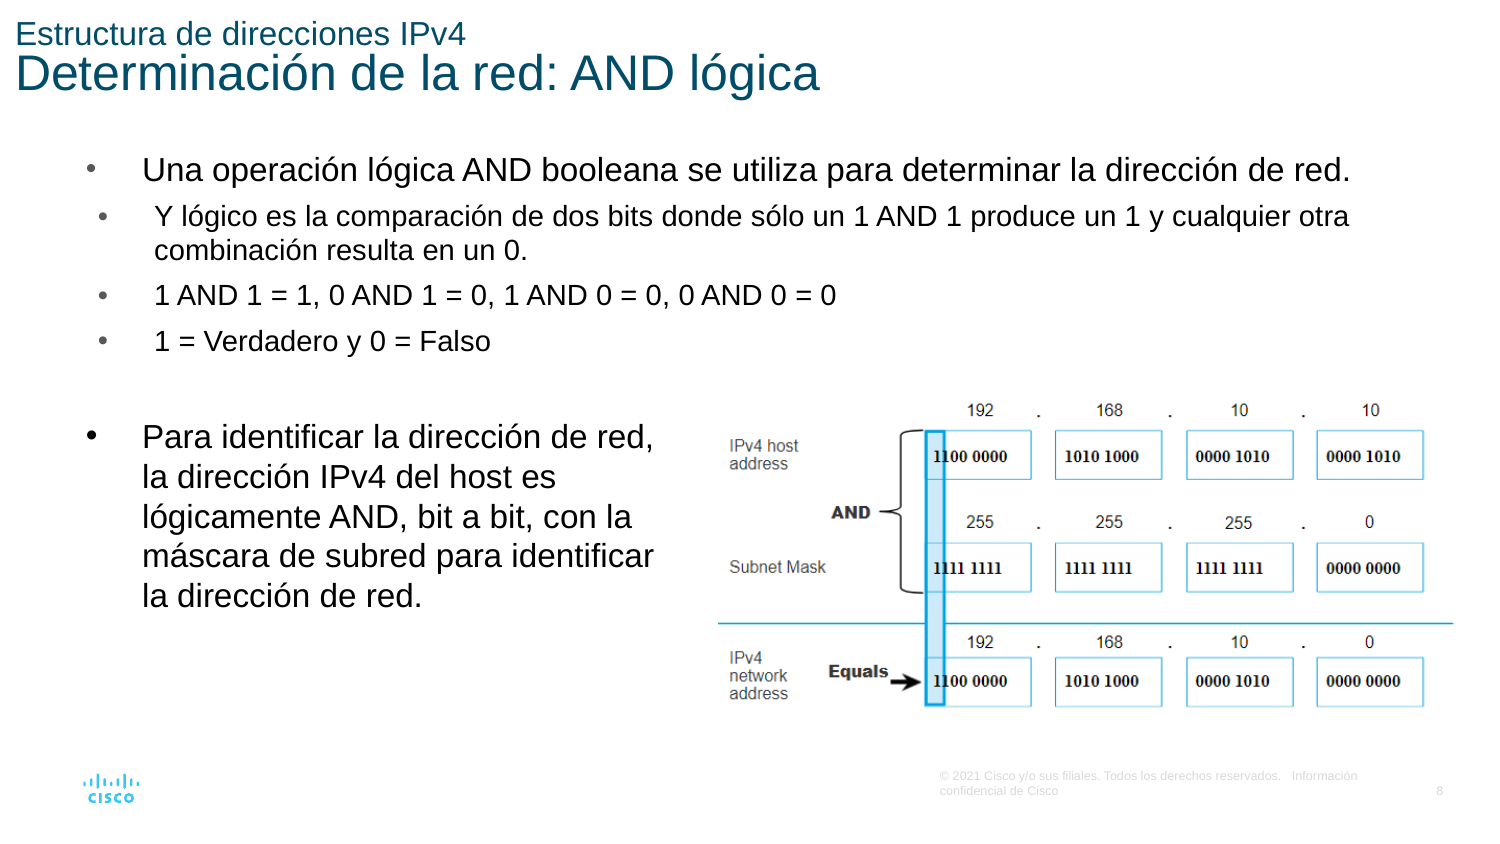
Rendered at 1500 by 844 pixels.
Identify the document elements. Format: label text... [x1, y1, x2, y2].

list Una operación lógica AND booleana se utiliza para determinar la dirección de red. Y lógico es la comparación de dos bits donde sólo un 1 AND 1 produce un 1 y cualquier otra combinación resulta en un 0. 1 AND 1 = 1, 0 AND 1 = 0, 1 AND 0 = 0, 0 AND 0 = 0 1 = Verdadero y 0 = Falso [70, 140, 1430, 390]
text_box Para identificar la dirección de red, la dirección IPv4 del host es lógicamente AND, bit a bit, con la máscara de subred para identificar la dirección de red. [70, 407, 703, 734]
title Estructura de direcciones IPv4 Determinación de la red: AND lógica [0, 0, 1369, 121]
picture [718, 389, 1463, 716]
